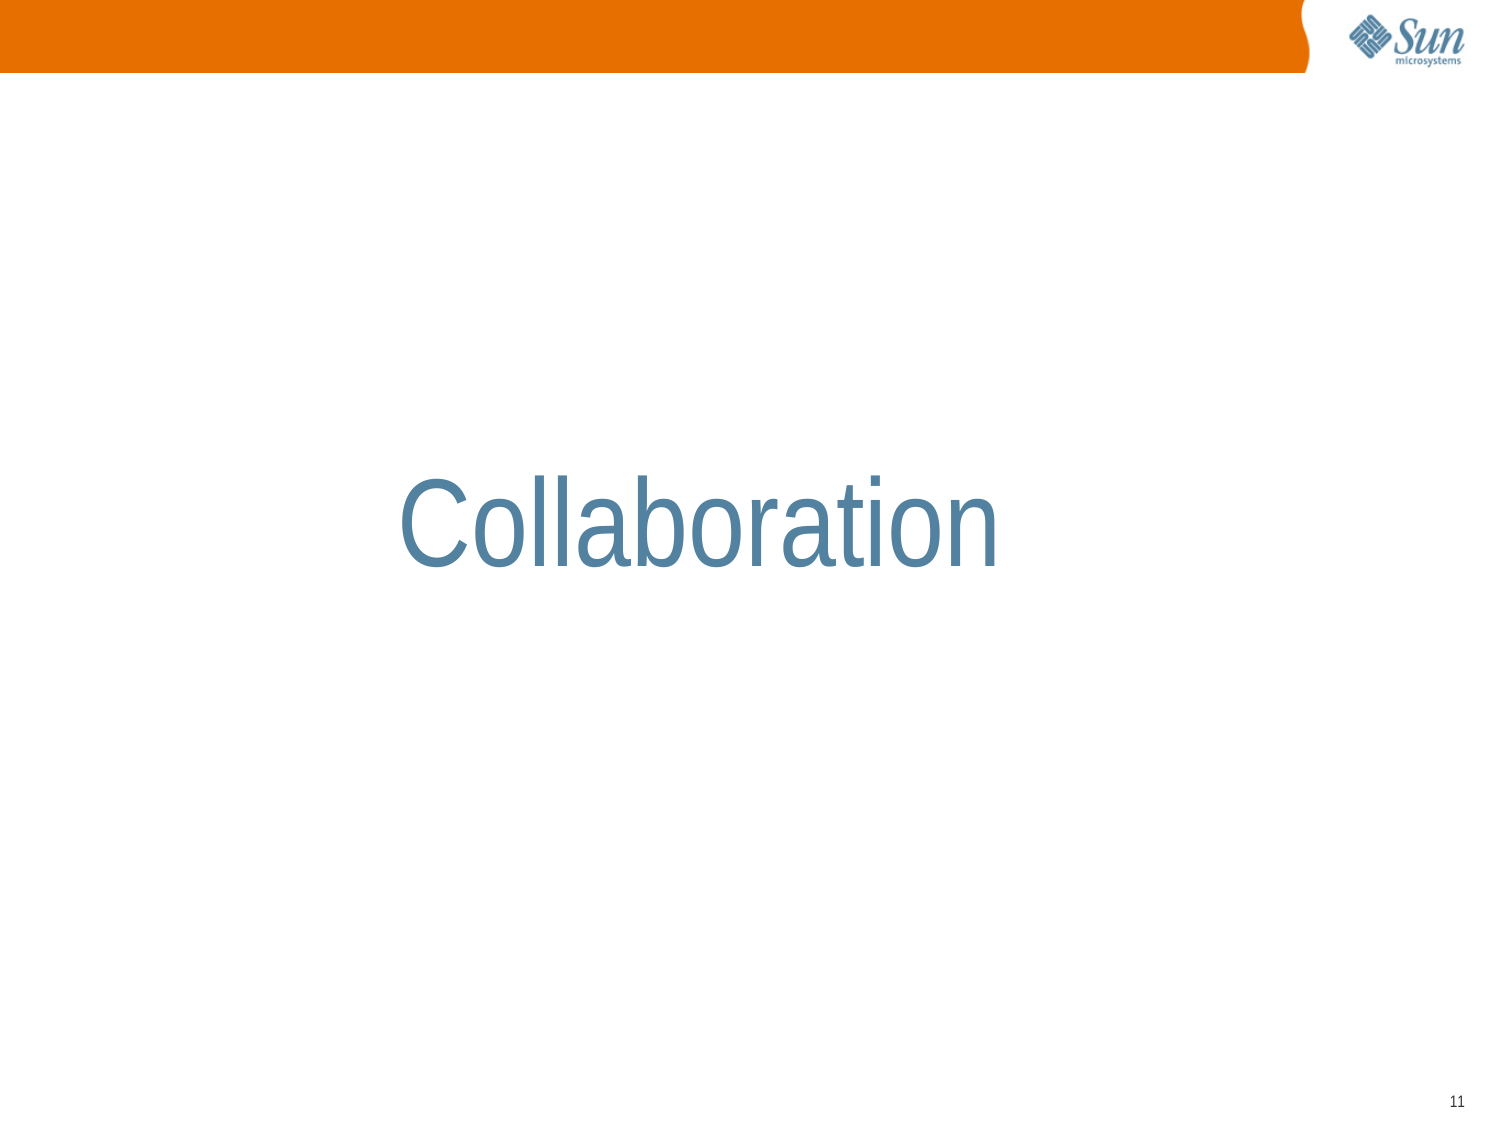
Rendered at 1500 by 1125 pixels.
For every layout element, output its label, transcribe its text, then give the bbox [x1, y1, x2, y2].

picture [0, 0, 1500, 73]
text_box Collaboration [106, 329, 1395, 732]
